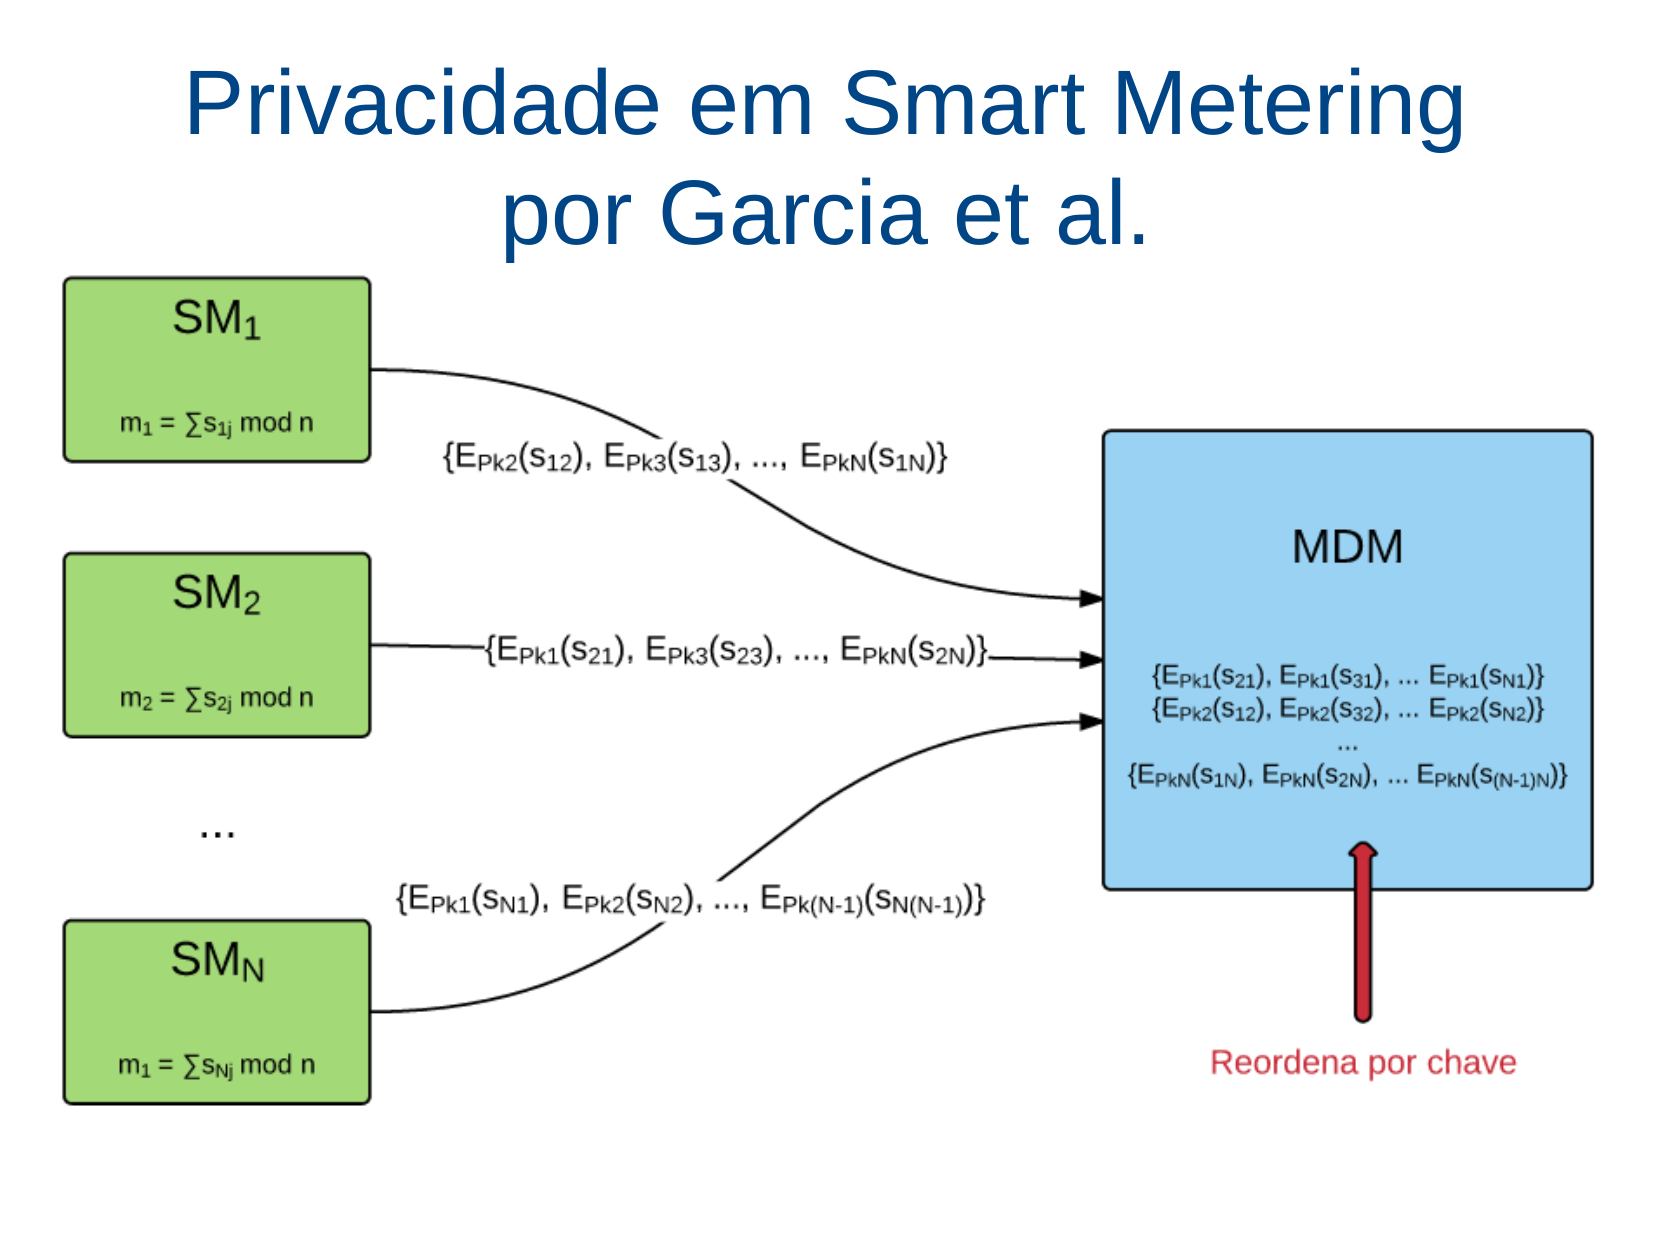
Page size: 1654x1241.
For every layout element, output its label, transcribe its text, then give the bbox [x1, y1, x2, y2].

title Privacidade em Smart Metering por Garcia et al. [82, 42, 1571, 263]
picture [54, 269, 1615, 1126]
